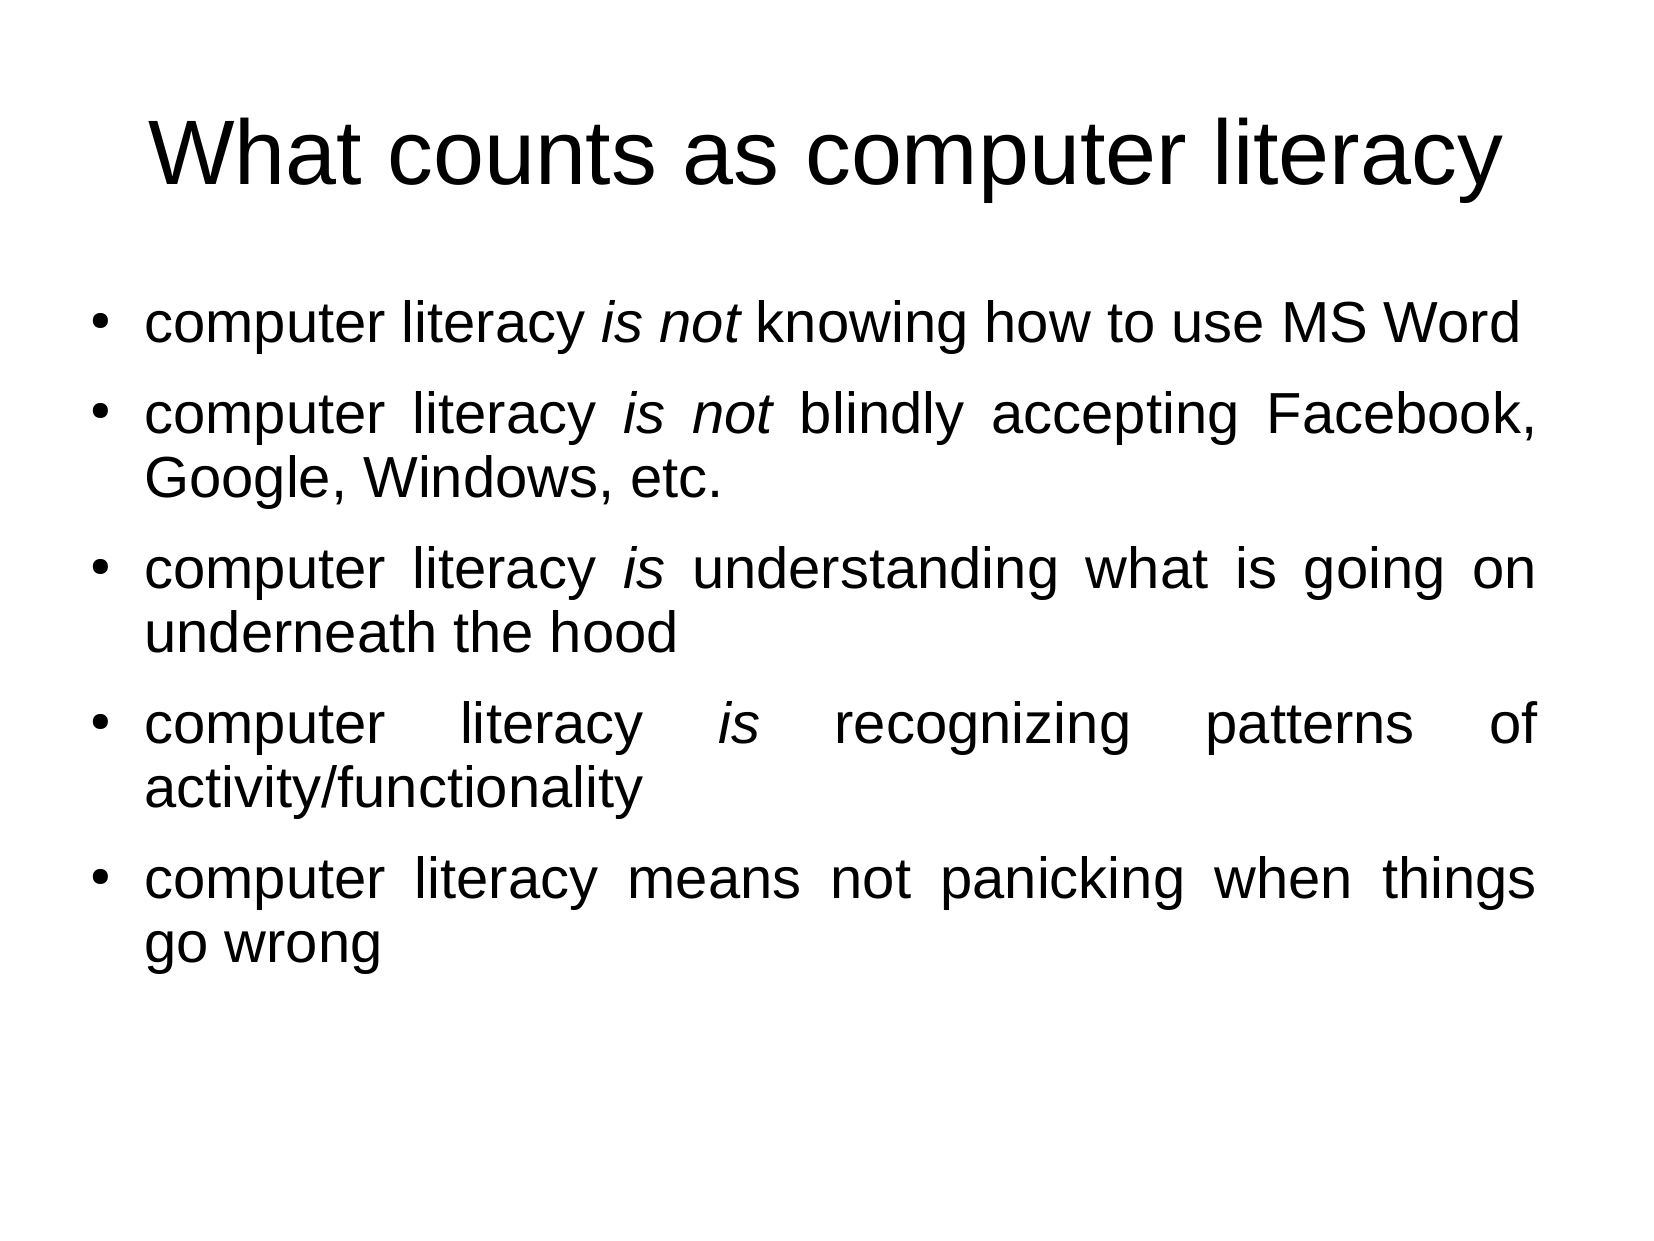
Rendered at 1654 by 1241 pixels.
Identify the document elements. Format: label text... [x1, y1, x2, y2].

title What counts as computer literacy [82, 49, 1571, 257]
list computer literacy is not knowing how to use MS Word computer literacy is not blindly accepting Facebook, Google, Windows, etc. computer literacy is understanding what is going on underneath the hood computer literacy is recognizing patterns of activity/functionality computer literacy means not panicking when things go wrong [82, 290, 1538, 1010]
